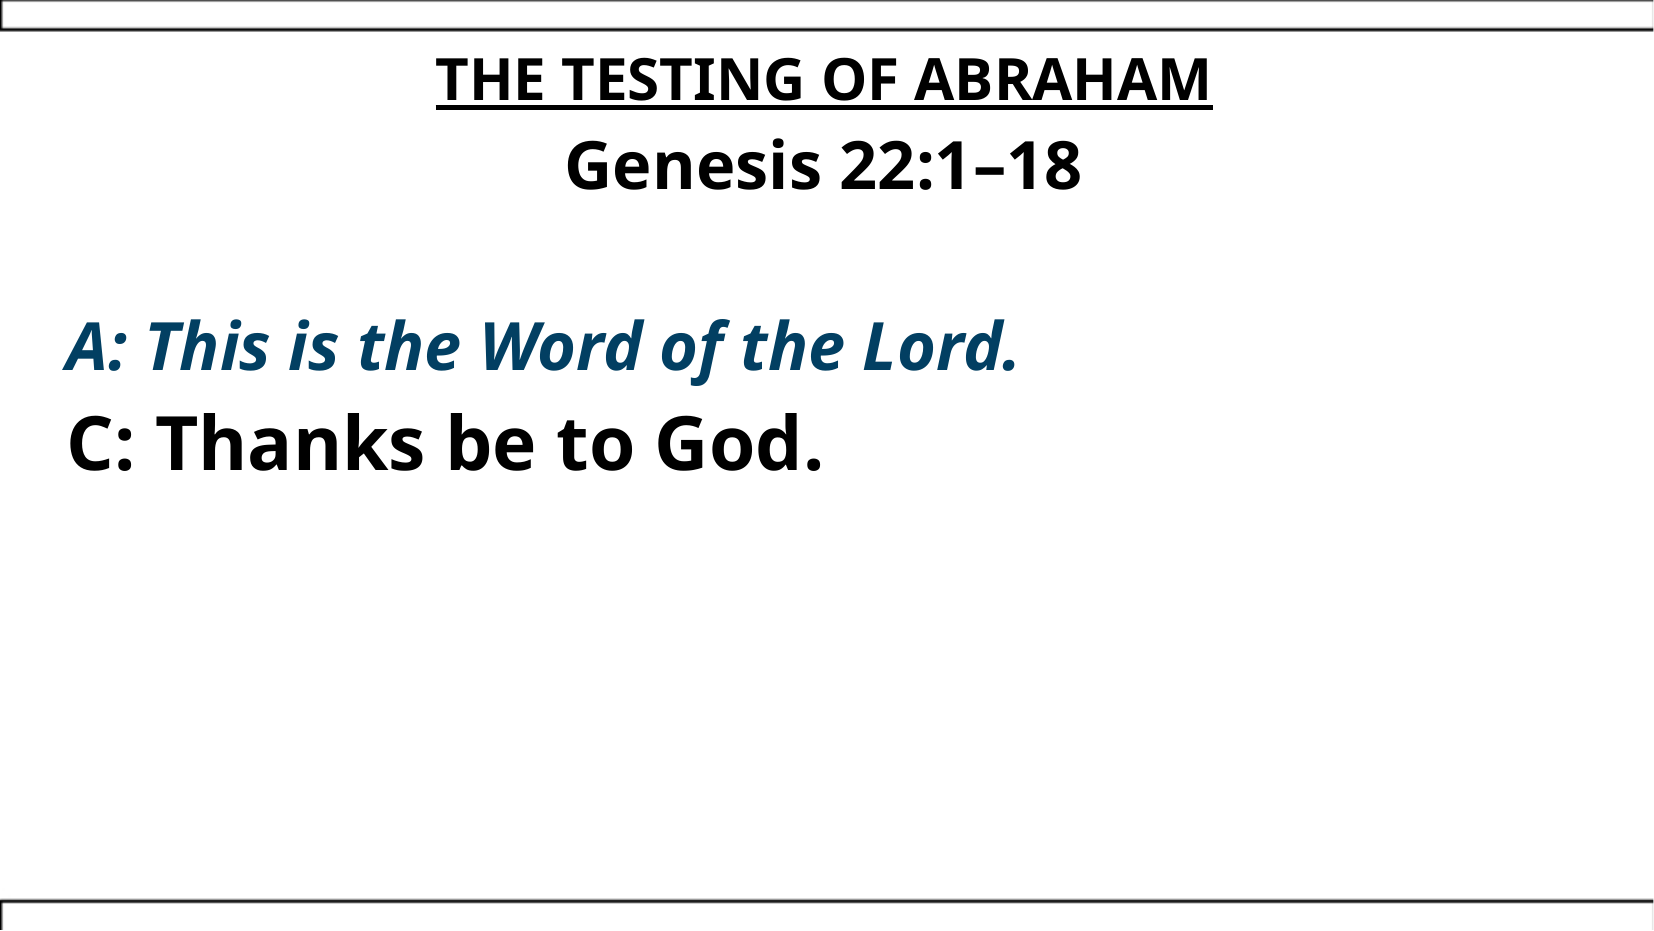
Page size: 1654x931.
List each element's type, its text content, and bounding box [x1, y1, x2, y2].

text_box THE TESTING OF ABRAHAM Genesis 22:1–18 A: This is the Word of the Lord. C: Thanks be to God. [51, 31, 1597, 462]
picture [0, 0, 1654, 930]
